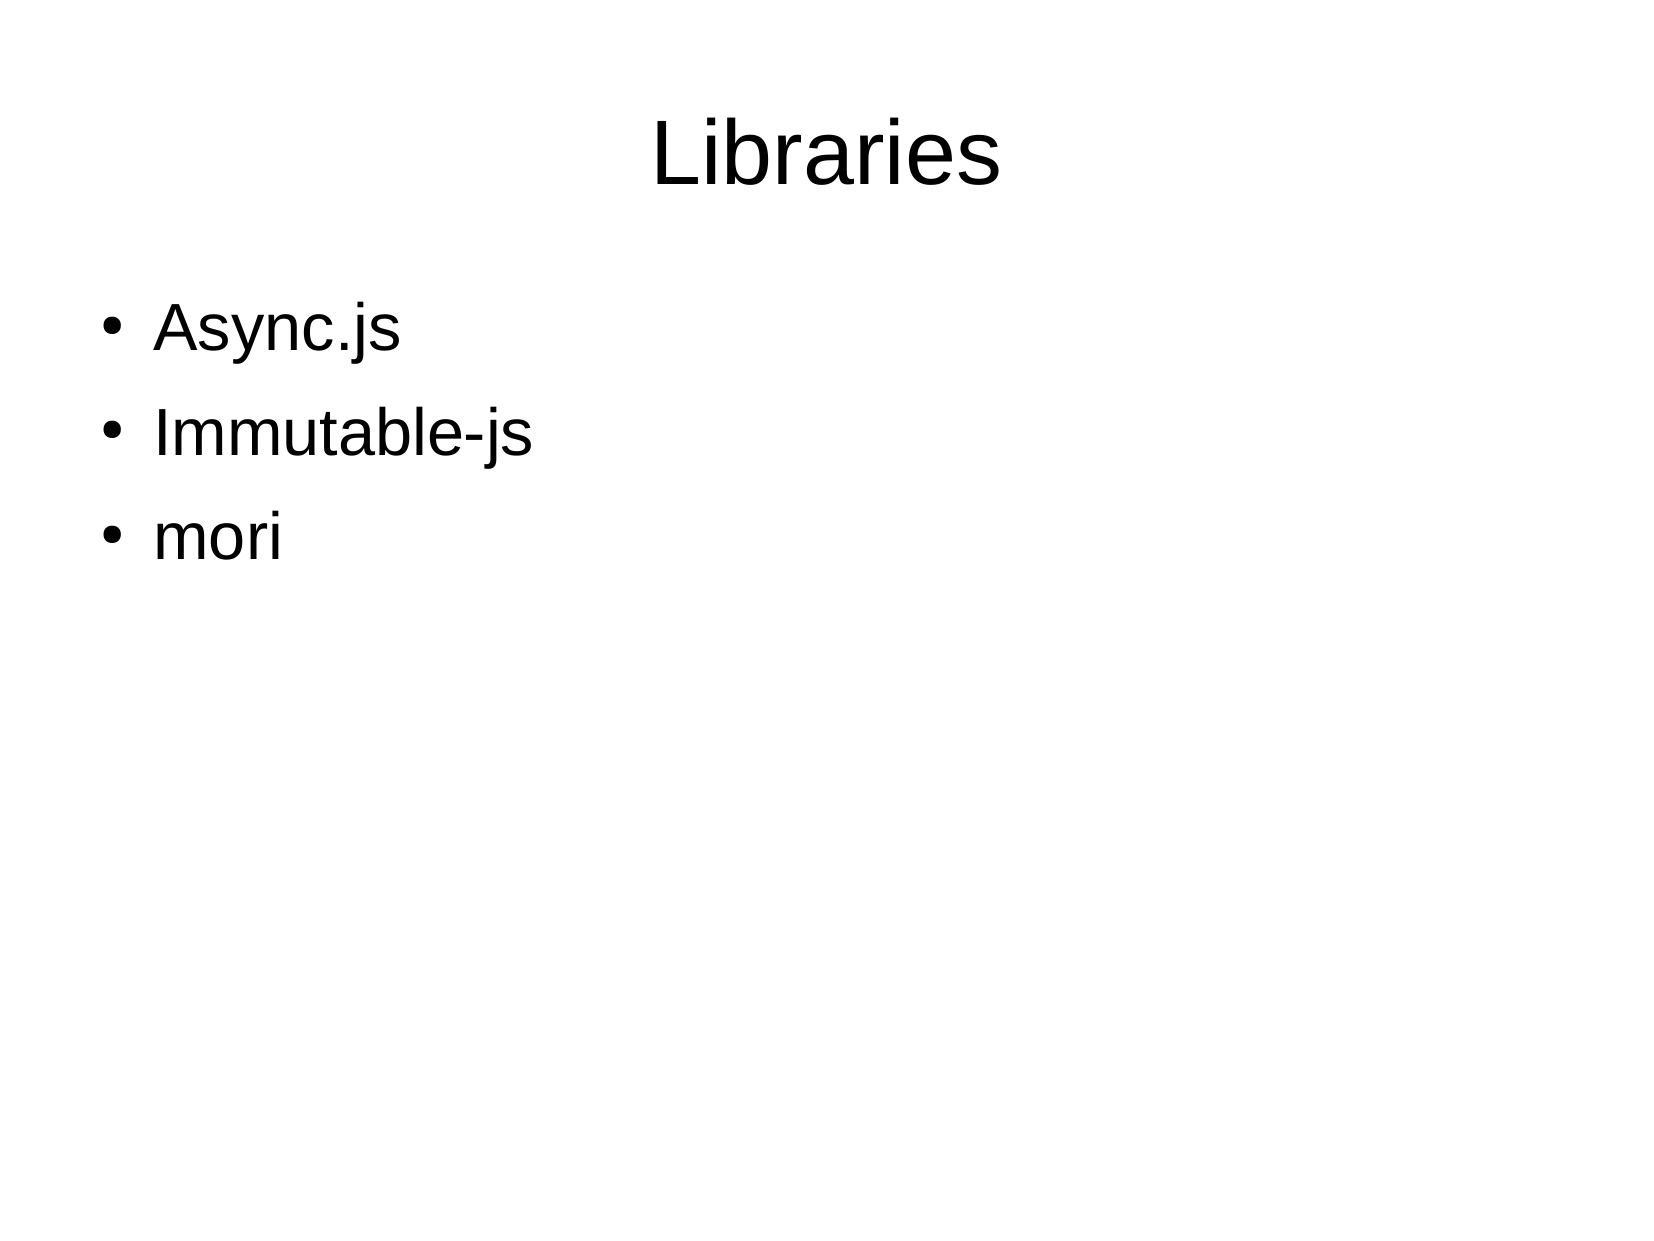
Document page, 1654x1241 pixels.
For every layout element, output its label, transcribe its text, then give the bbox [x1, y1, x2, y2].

list Async.js Immutable-js mori [82, 290, 1571, 1010]
title Libraries [82, 49, 1571, 257]
